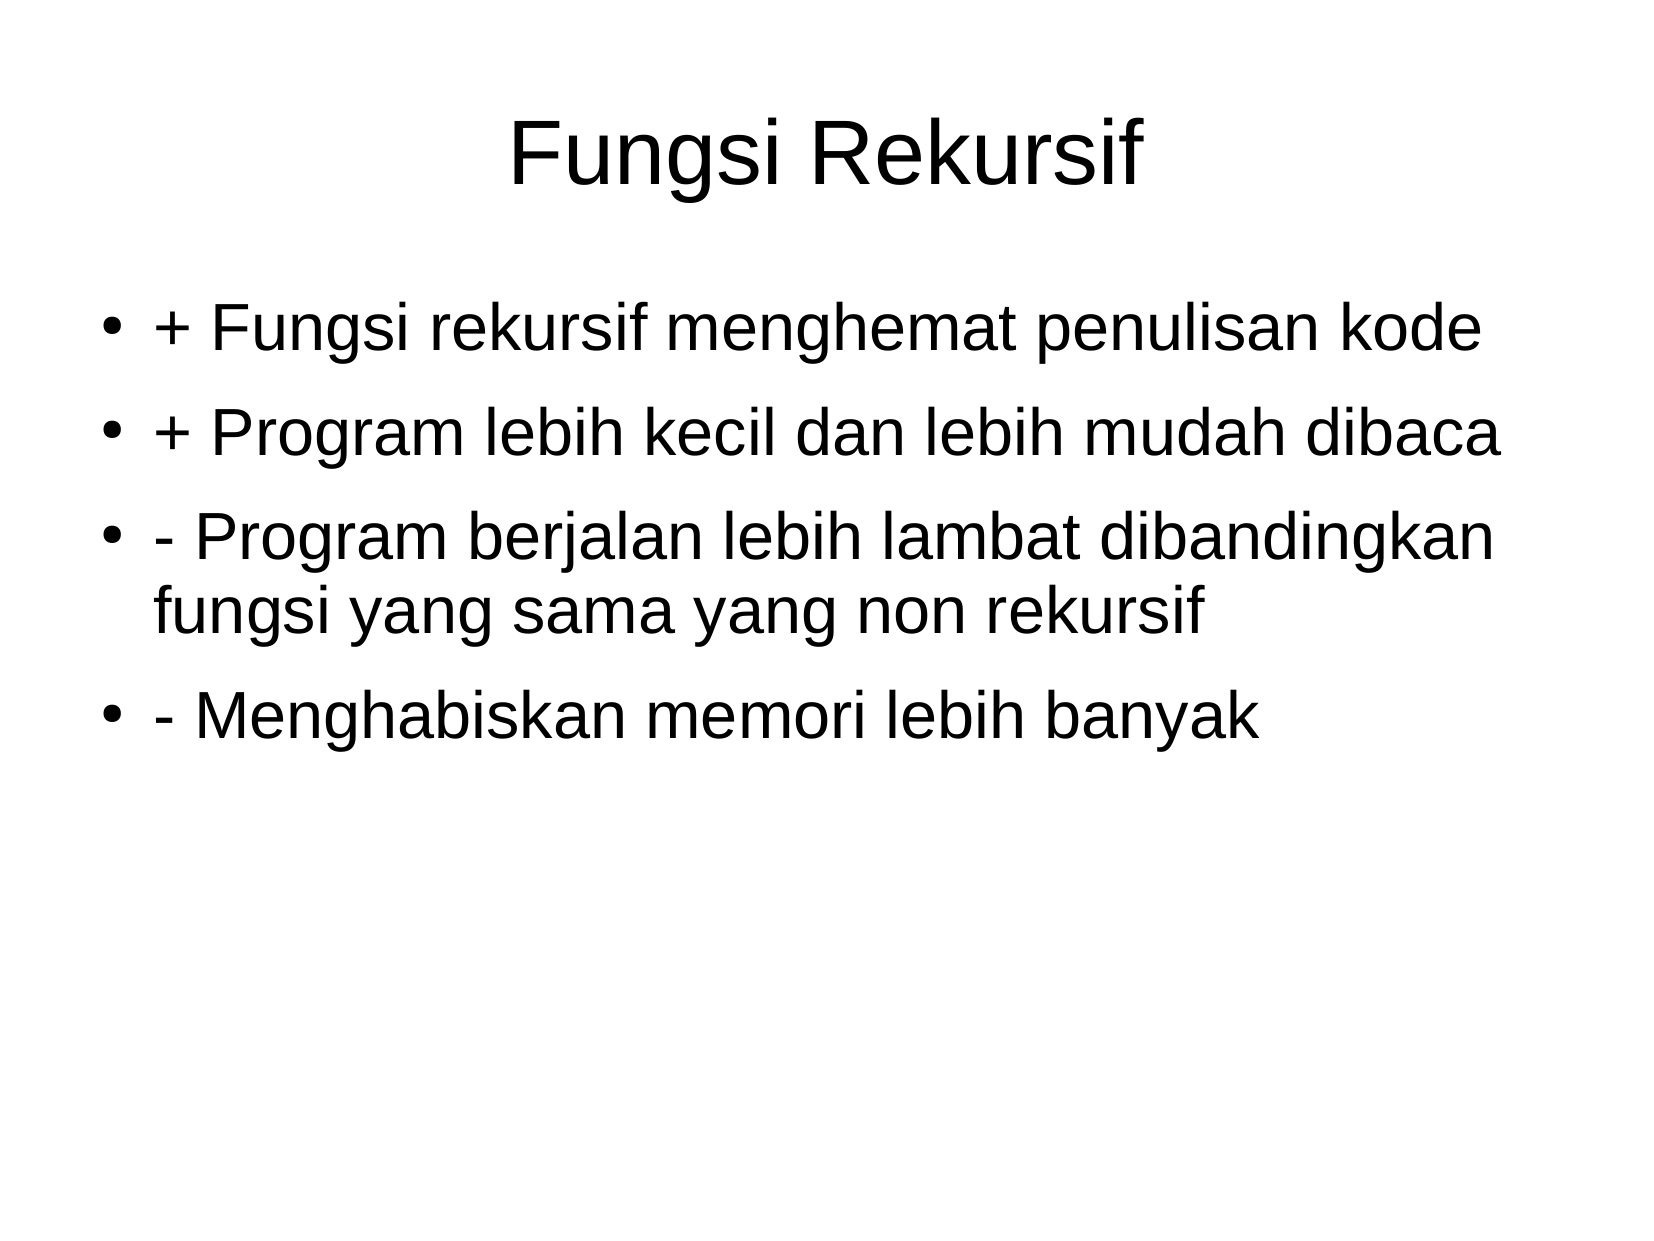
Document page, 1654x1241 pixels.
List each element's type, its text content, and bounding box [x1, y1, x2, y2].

title Fungsi Rekursif [82, 49, 1571, 257]
list + Fungsi rekursif menghemat penulisan kode + Program lebih kecil dan lebih mudah dibaca - Program berjalan lebih lambat dibandingkan fungsi yang sama yang non rekursif - Menghabiskan memori lebih banyak [82, 290, 1571, 1010]
